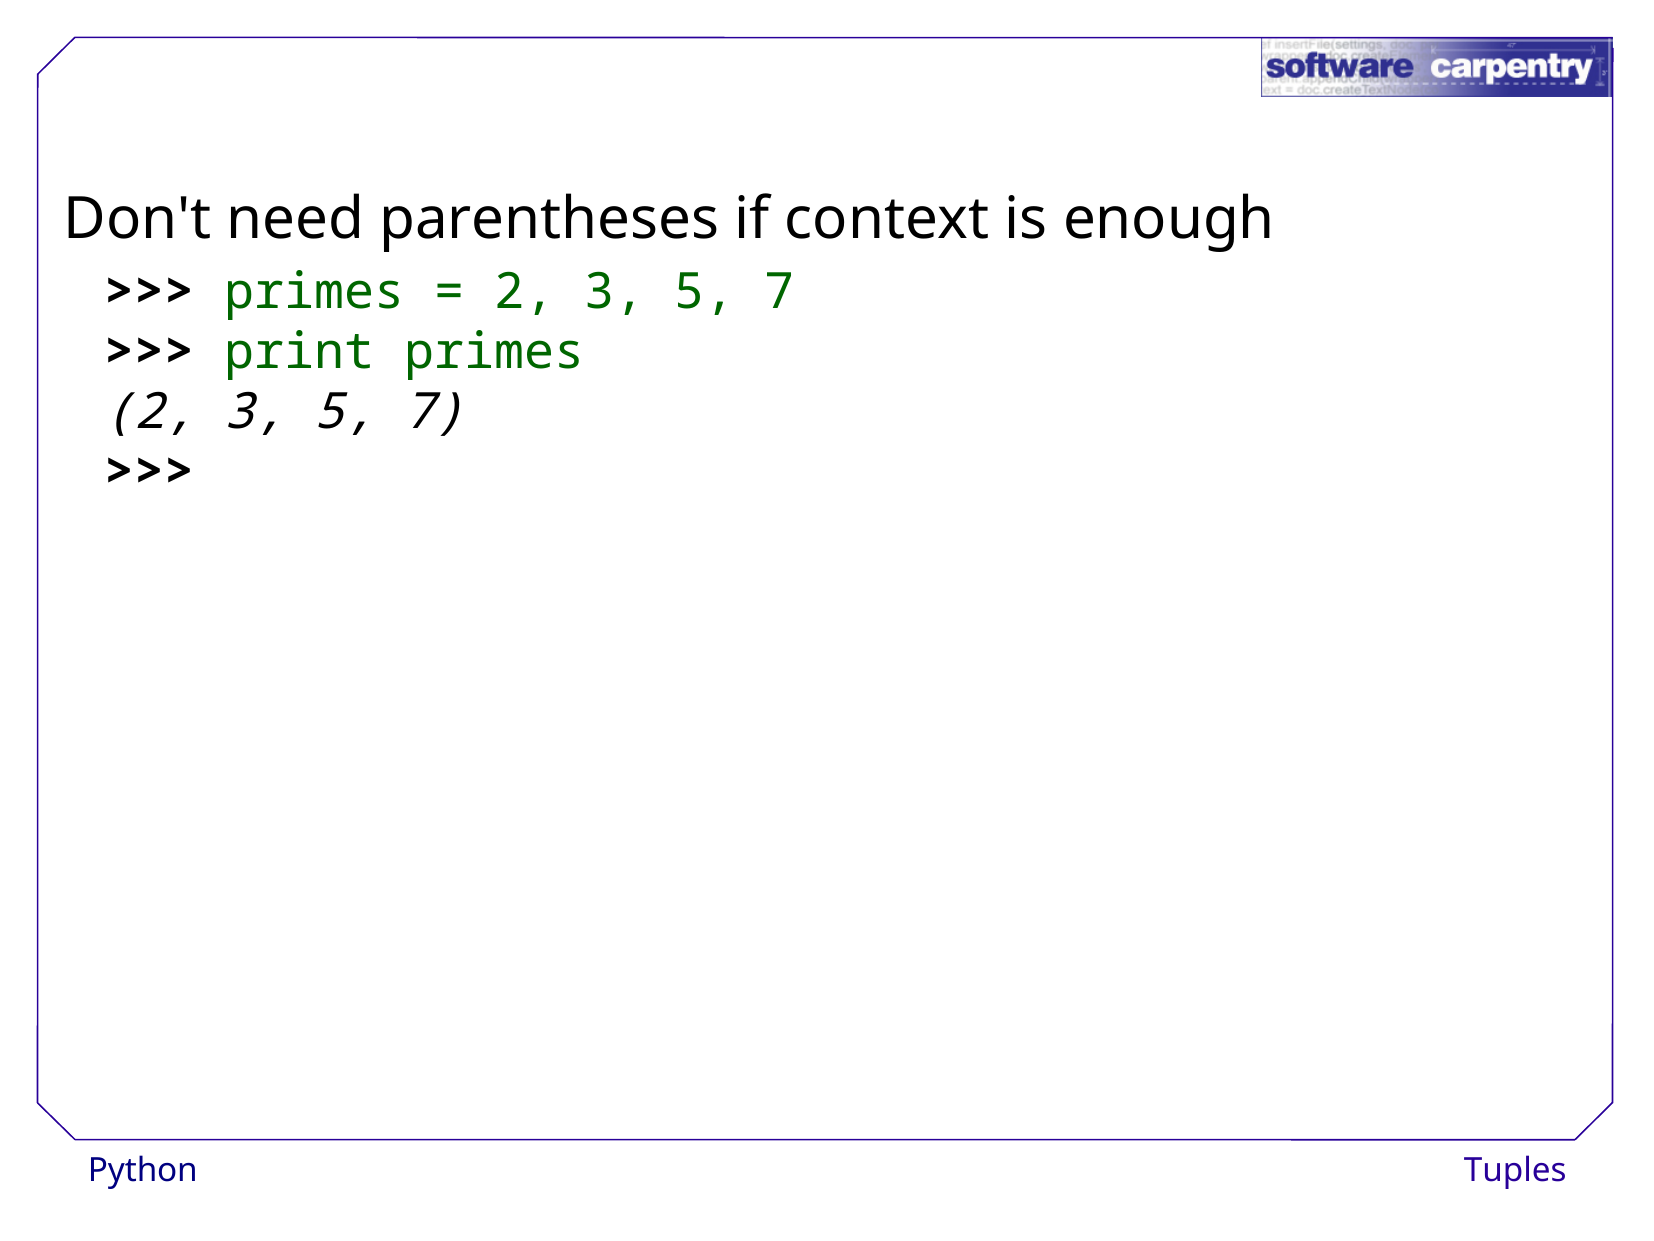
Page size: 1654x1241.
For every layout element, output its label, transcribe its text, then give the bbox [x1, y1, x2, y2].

text_box Don't need parentheses if context is enough [49, 138, 1440, 259]
picture [1261, 39, 1613, 97]
text_box >>> primes = 2, 3, 5, 7 >>> print primes (2, 3, 5, 7) >>> [89, 251, 1167, 507]
